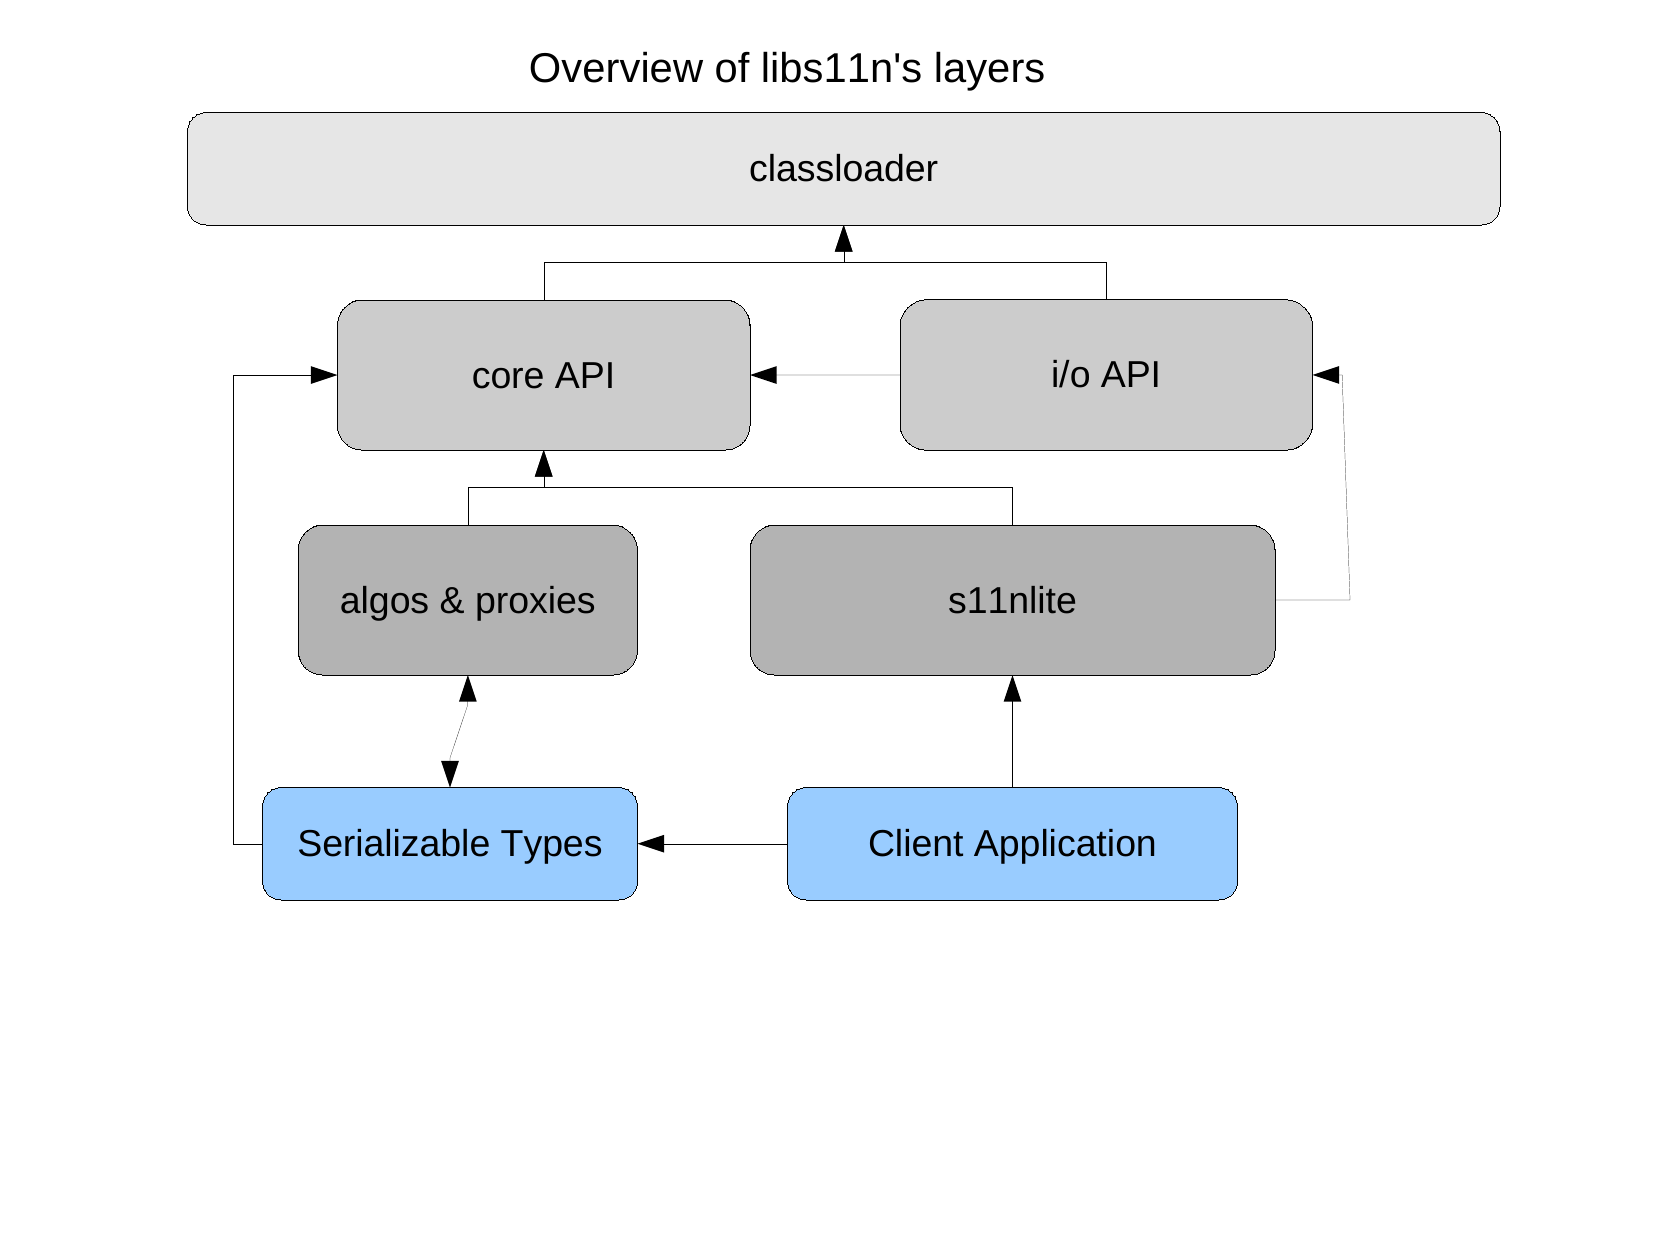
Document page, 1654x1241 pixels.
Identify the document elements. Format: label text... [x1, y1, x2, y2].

text_box Serializable Types [262, 787, 638, 901]
text_box algos & proxies [298, 525, 638, 676]
text_box s11nlite [750, 525, 1276, 676]
text_box core API [337, 300, 751, 451]
text_box i/o API [900, 299, 1313, 451]
text_box classloader [187, 112, 1501, 226]
text_box Overview of libs11n's layers [75, 37, 1501, 99]
text_box Client Application [787, 787, 1238, 901]
